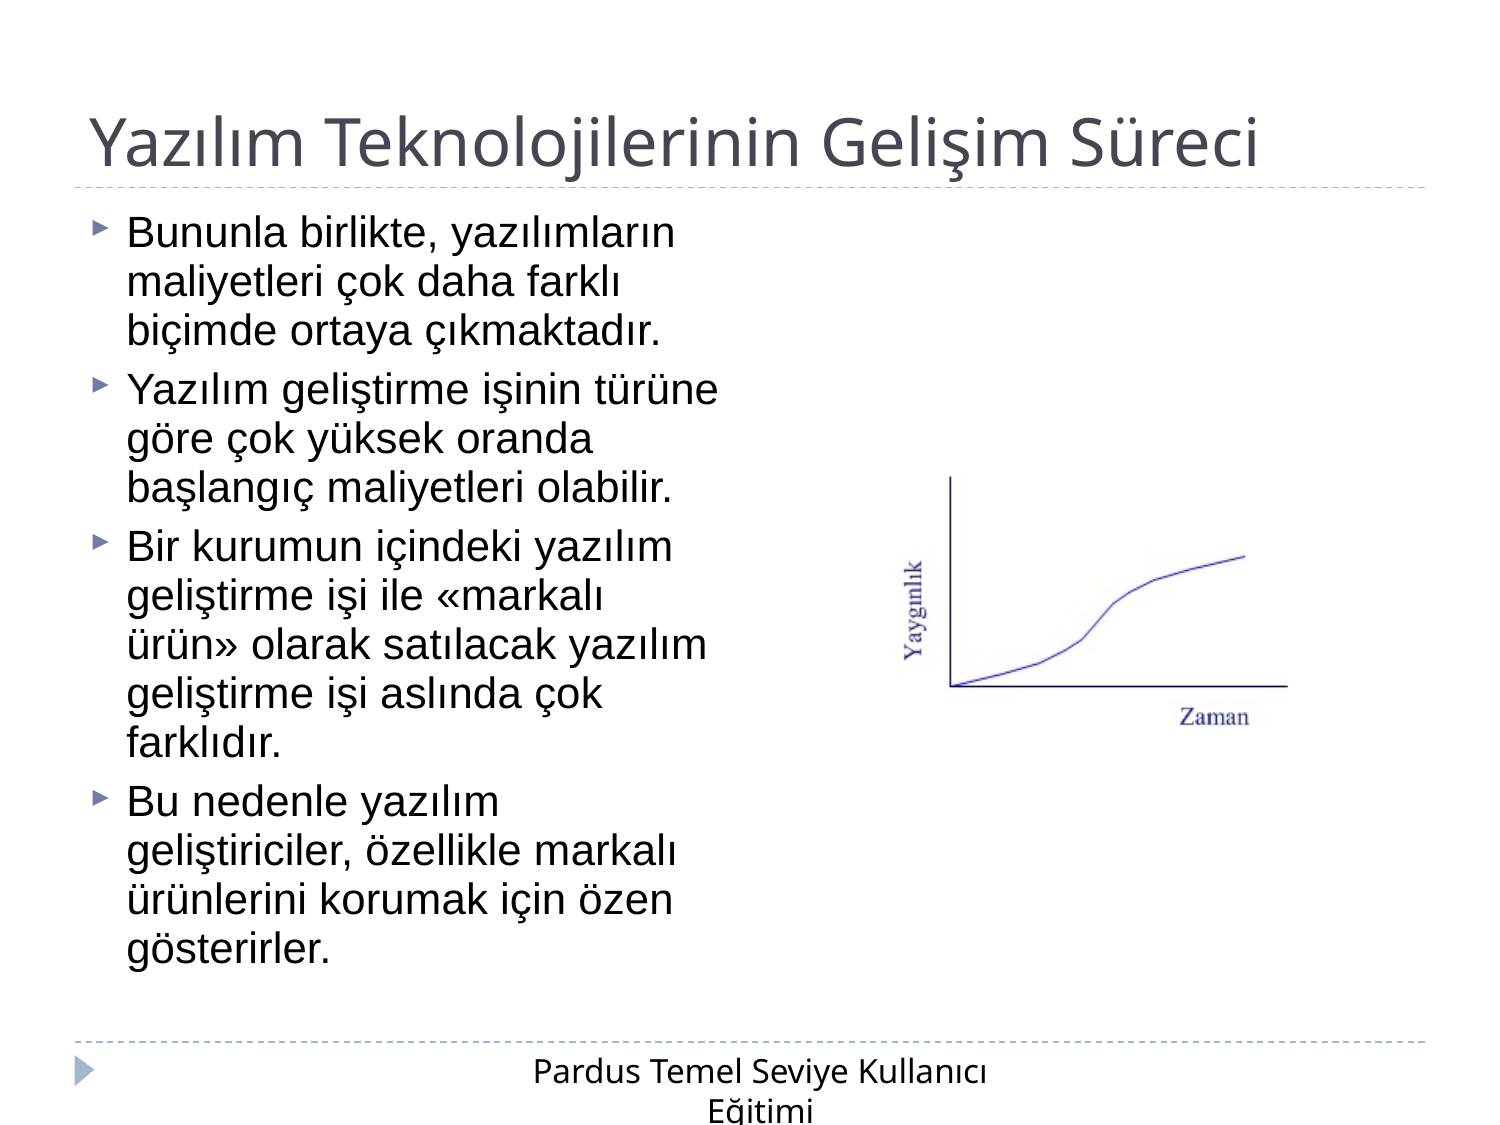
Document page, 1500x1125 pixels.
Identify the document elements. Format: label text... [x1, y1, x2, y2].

list Bununla birlikte, yazılımların maliyetleri çok daha farklı biçimde ortaya çıkmaktadır. Yazılım geliştirme işinin türüne göre çok yüksek oranda başlangıç maliyetleri olabilir. Bir kurumun içindeki yazılım geliştirme işi ile «markalı ürün» olarak satılacak yazılım geliştirme işi aslında çok farklıdır. Bu nedenle yazılım geliştiriciler, özellikle markalı ürünlerini korumak için özen gösterirler. [75, 200, 738, 1010]
title Yazılım Teknolojilerinin Gelişim Süreci [75, 37, 1425, 188]
picture [895, 476, 1288, 733]
